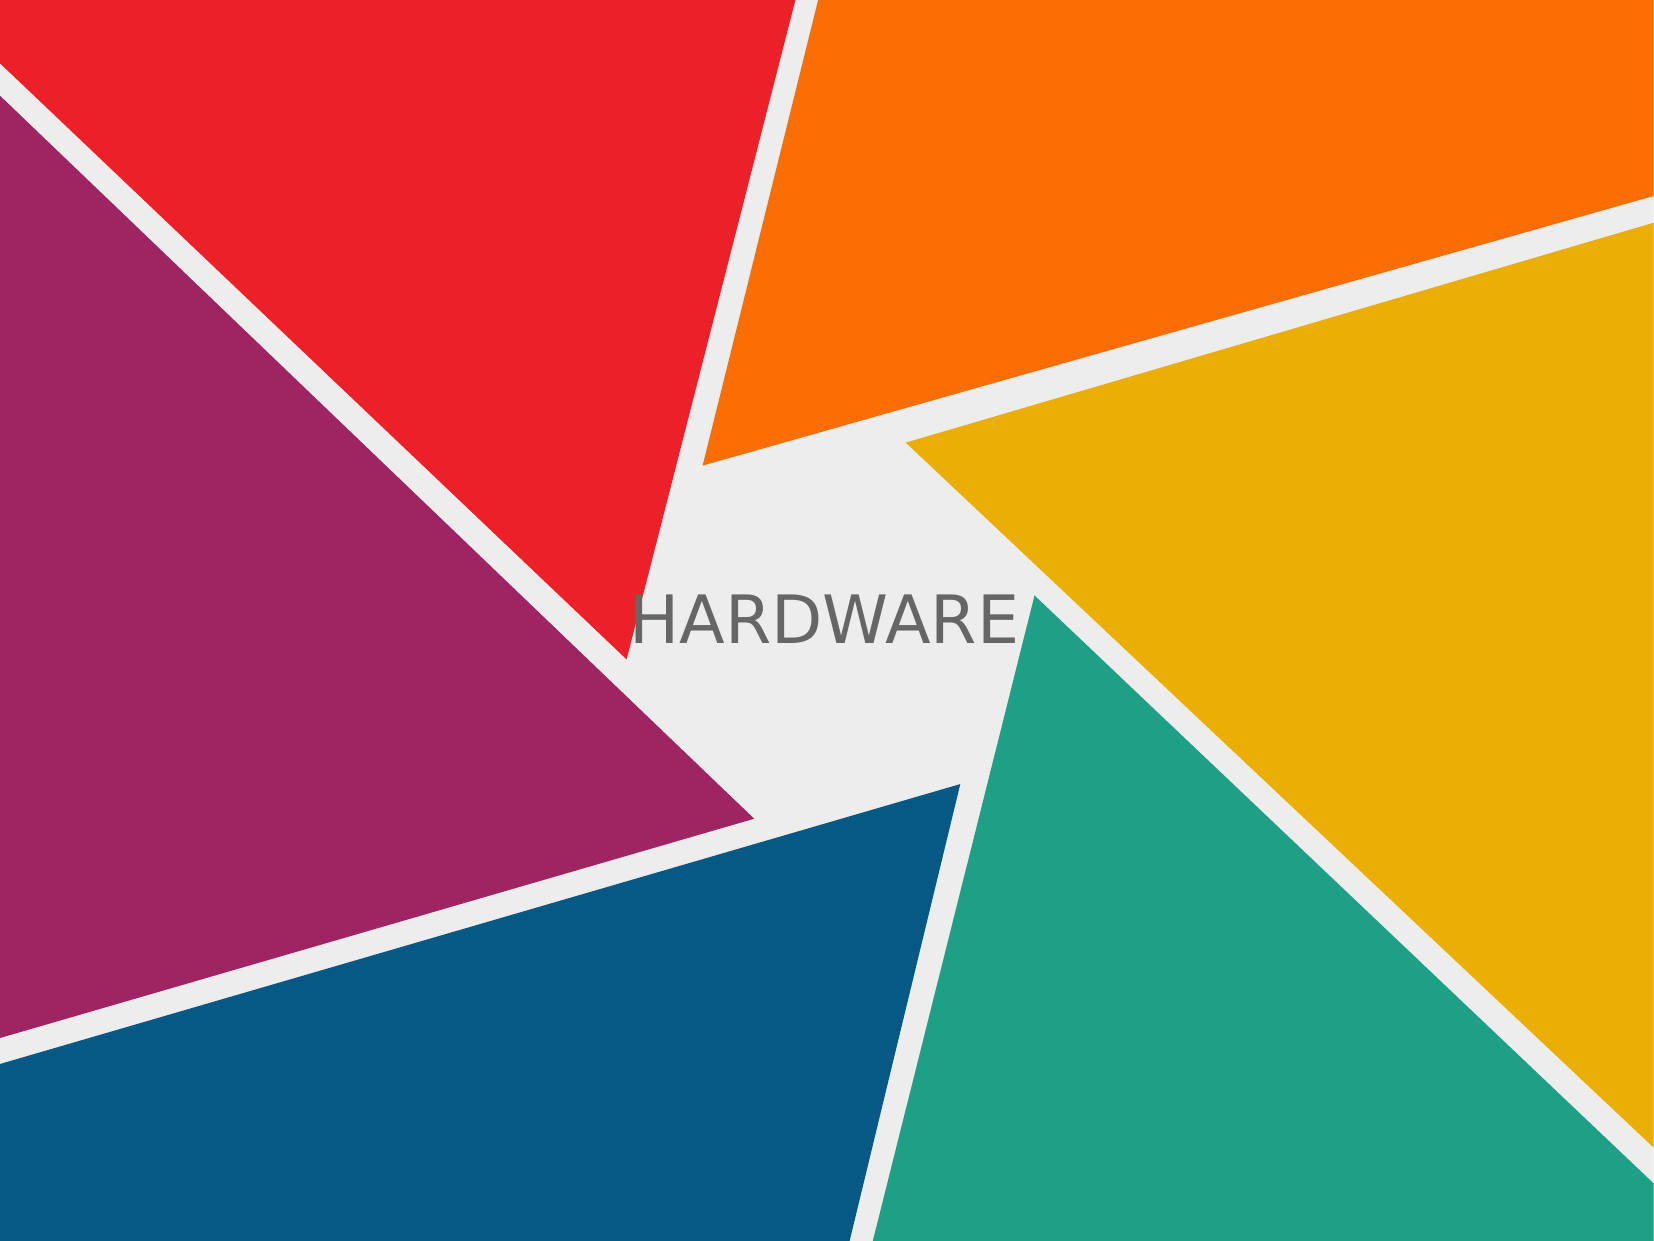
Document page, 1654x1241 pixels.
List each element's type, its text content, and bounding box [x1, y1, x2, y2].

subtitle HARDWARE [614, 418, 1035, 824]
